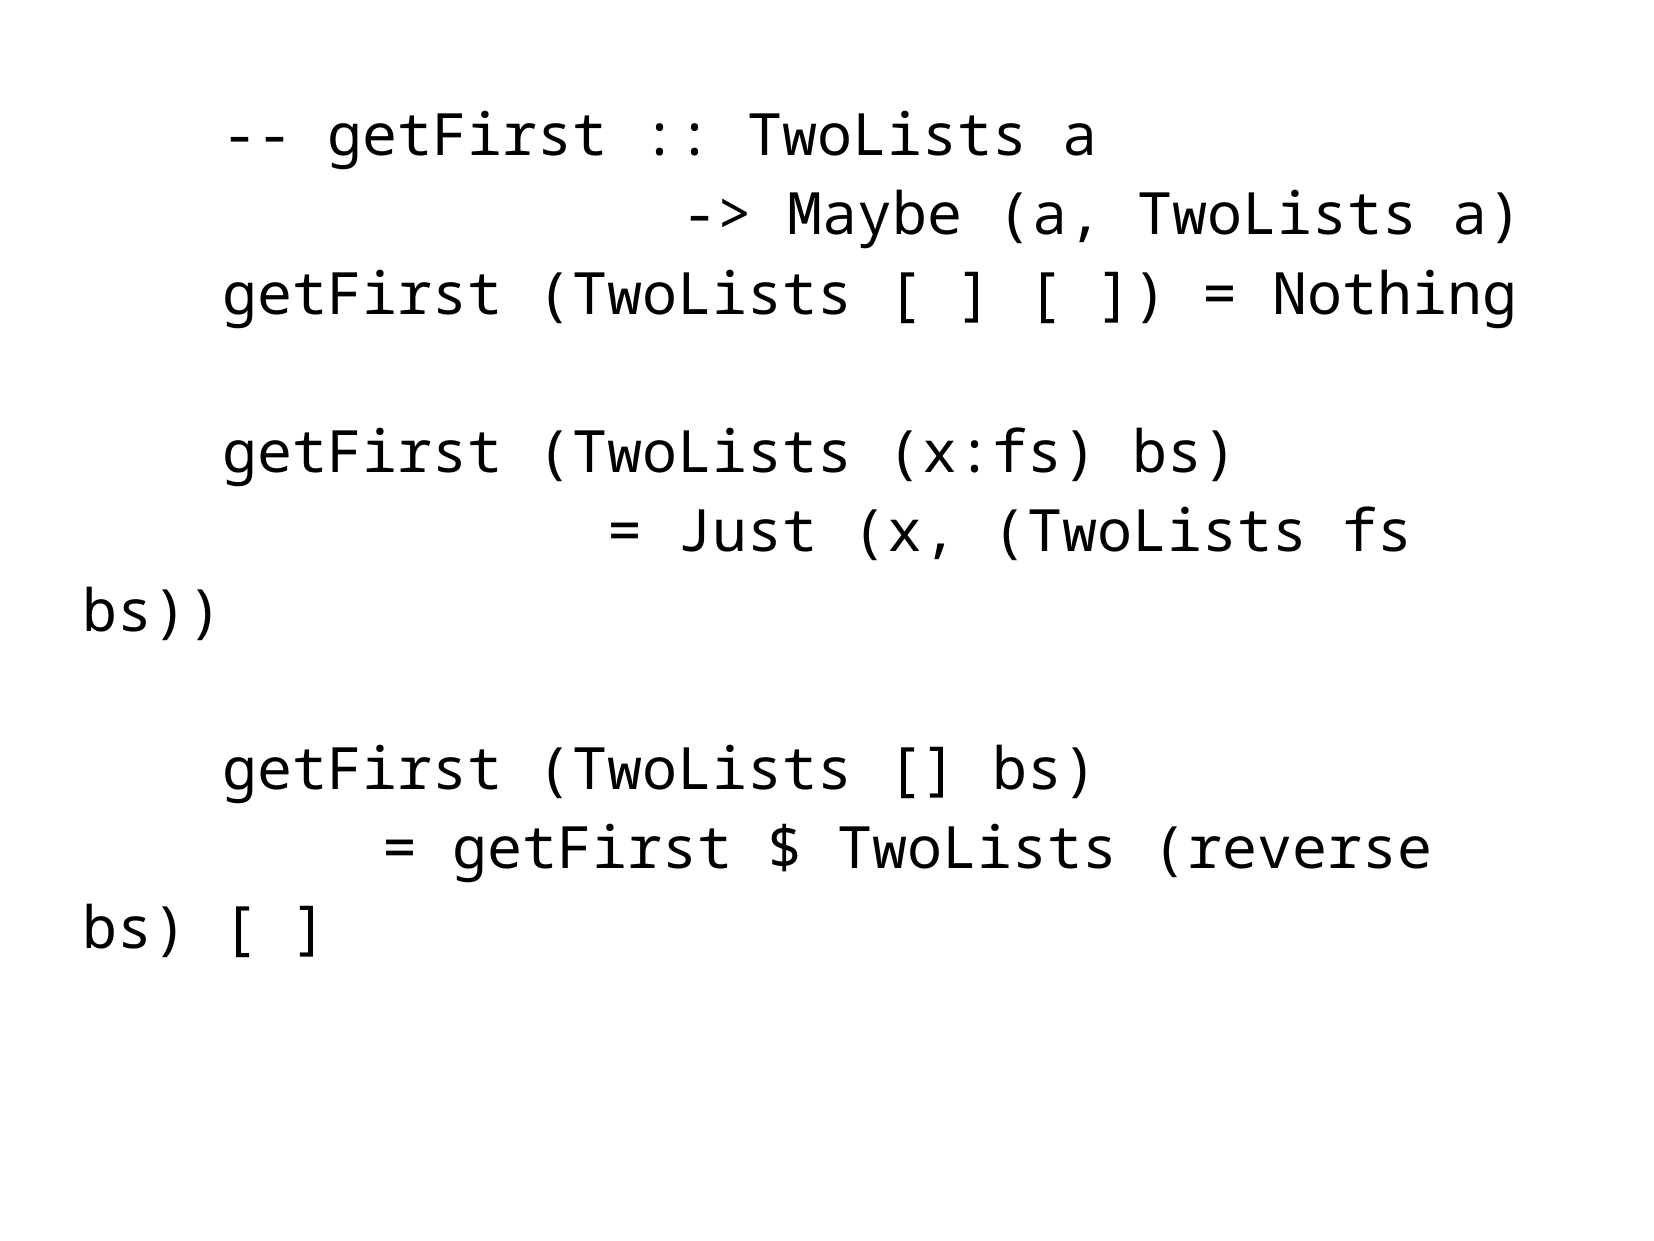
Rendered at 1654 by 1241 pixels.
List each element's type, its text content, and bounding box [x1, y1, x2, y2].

subtitle -- getFirst :: TwoLists a -> Maybe (a, TwoLists a) getFirst (TwoLists [ ] [ ]) = Nothing getFirst (TwoLists (x:fs) bs) = Just (x, (TwoLists fs bs)) getFirst (TwoLists [] bs) = getFirst $ TwoLists (reverse bs) [ ] [82, 49, 1571, 1010]
